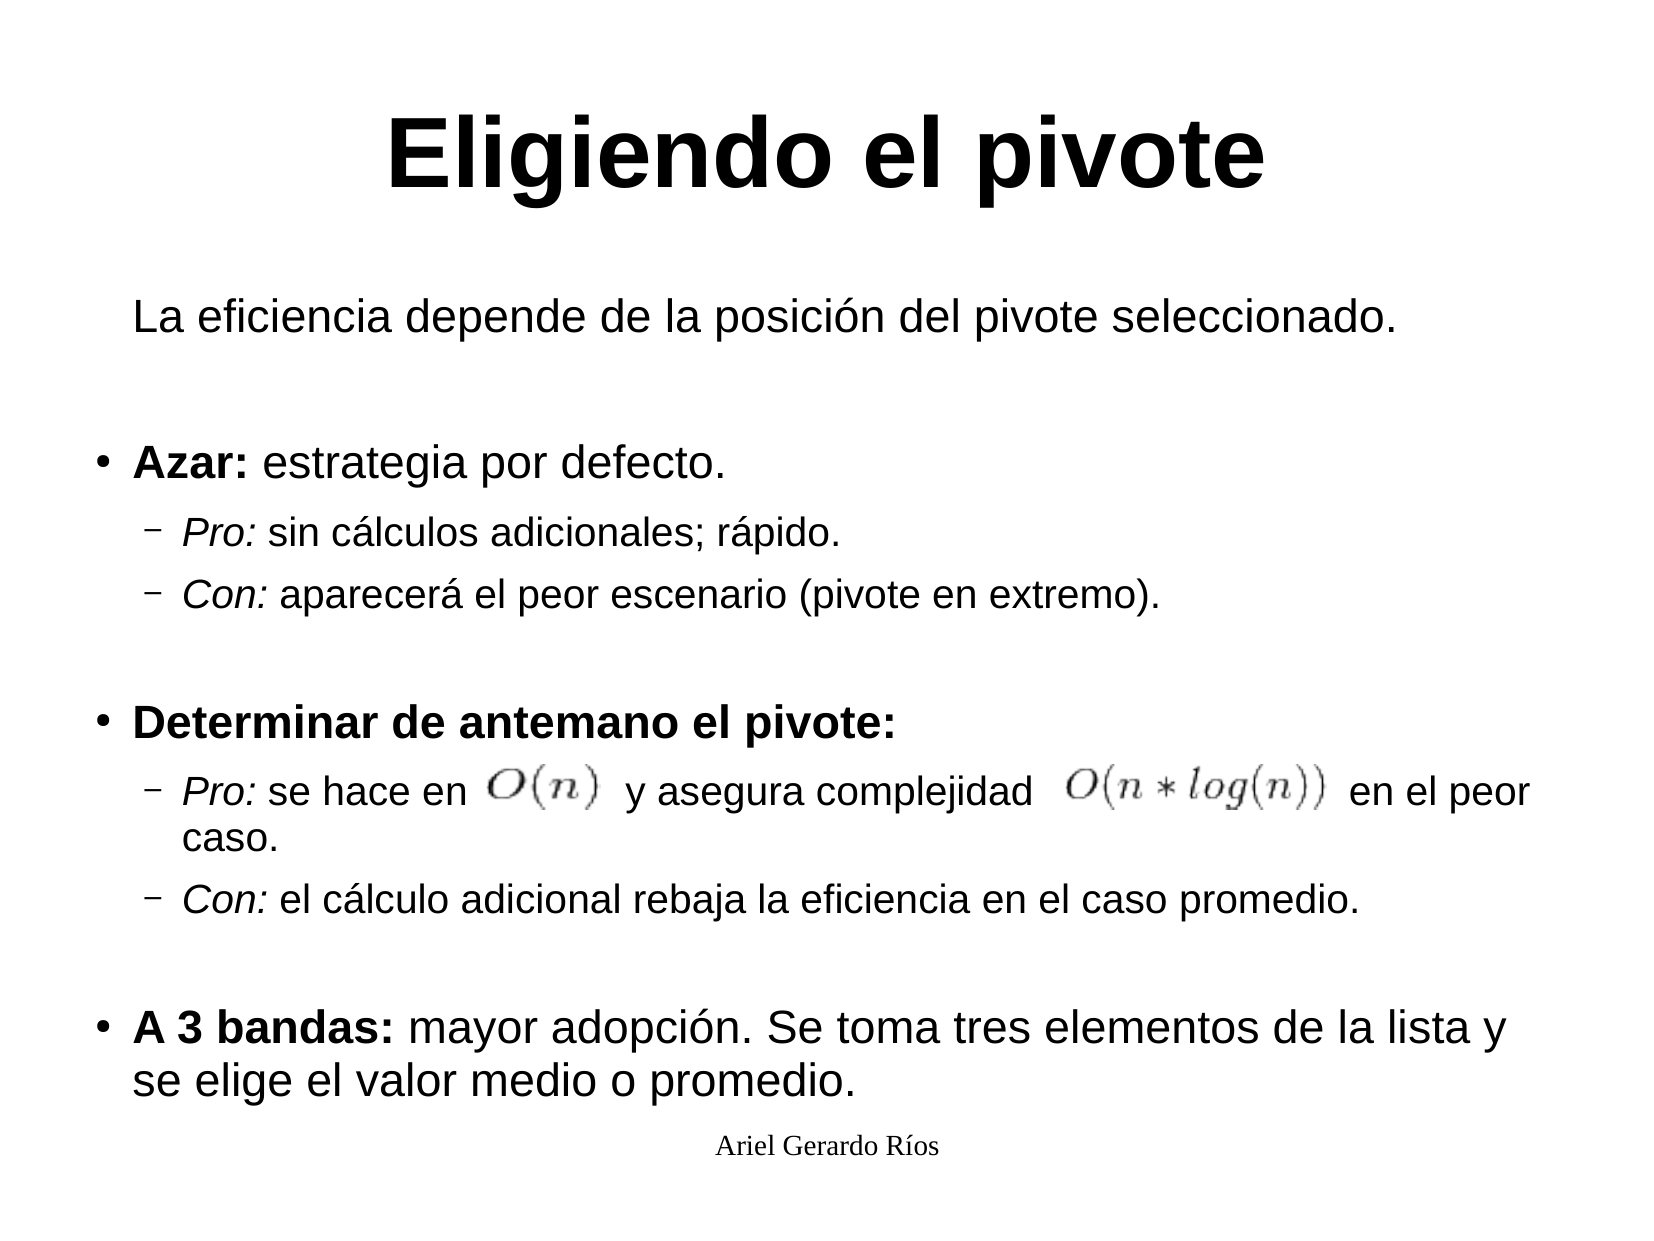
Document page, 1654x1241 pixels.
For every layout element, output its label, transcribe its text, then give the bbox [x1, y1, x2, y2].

picture [1065, 764, 1327, 811]
title Eligiendo el pivote [82, 49, 1571, 257]
picture [486, 764, 601, 811]
list La eficiencia depende de la posición del pivote seleccionado. Azar: estrategia por defecto. Pro: sin cálculos adicionales; rápido. Con: aparecerá el peor escenario (pivote en extremo). Determinar de antemano el pivote: Pro: se hace en y asegura complejidad en el peor caso. Con: el cálculo adicional rebaja la eficiencia en el caso promedio. A 3 bandas: mayor adopción. Se toma tres elementos de la lista y se elige el valor medio o promedio. [82, 290, 1538, 1111]
